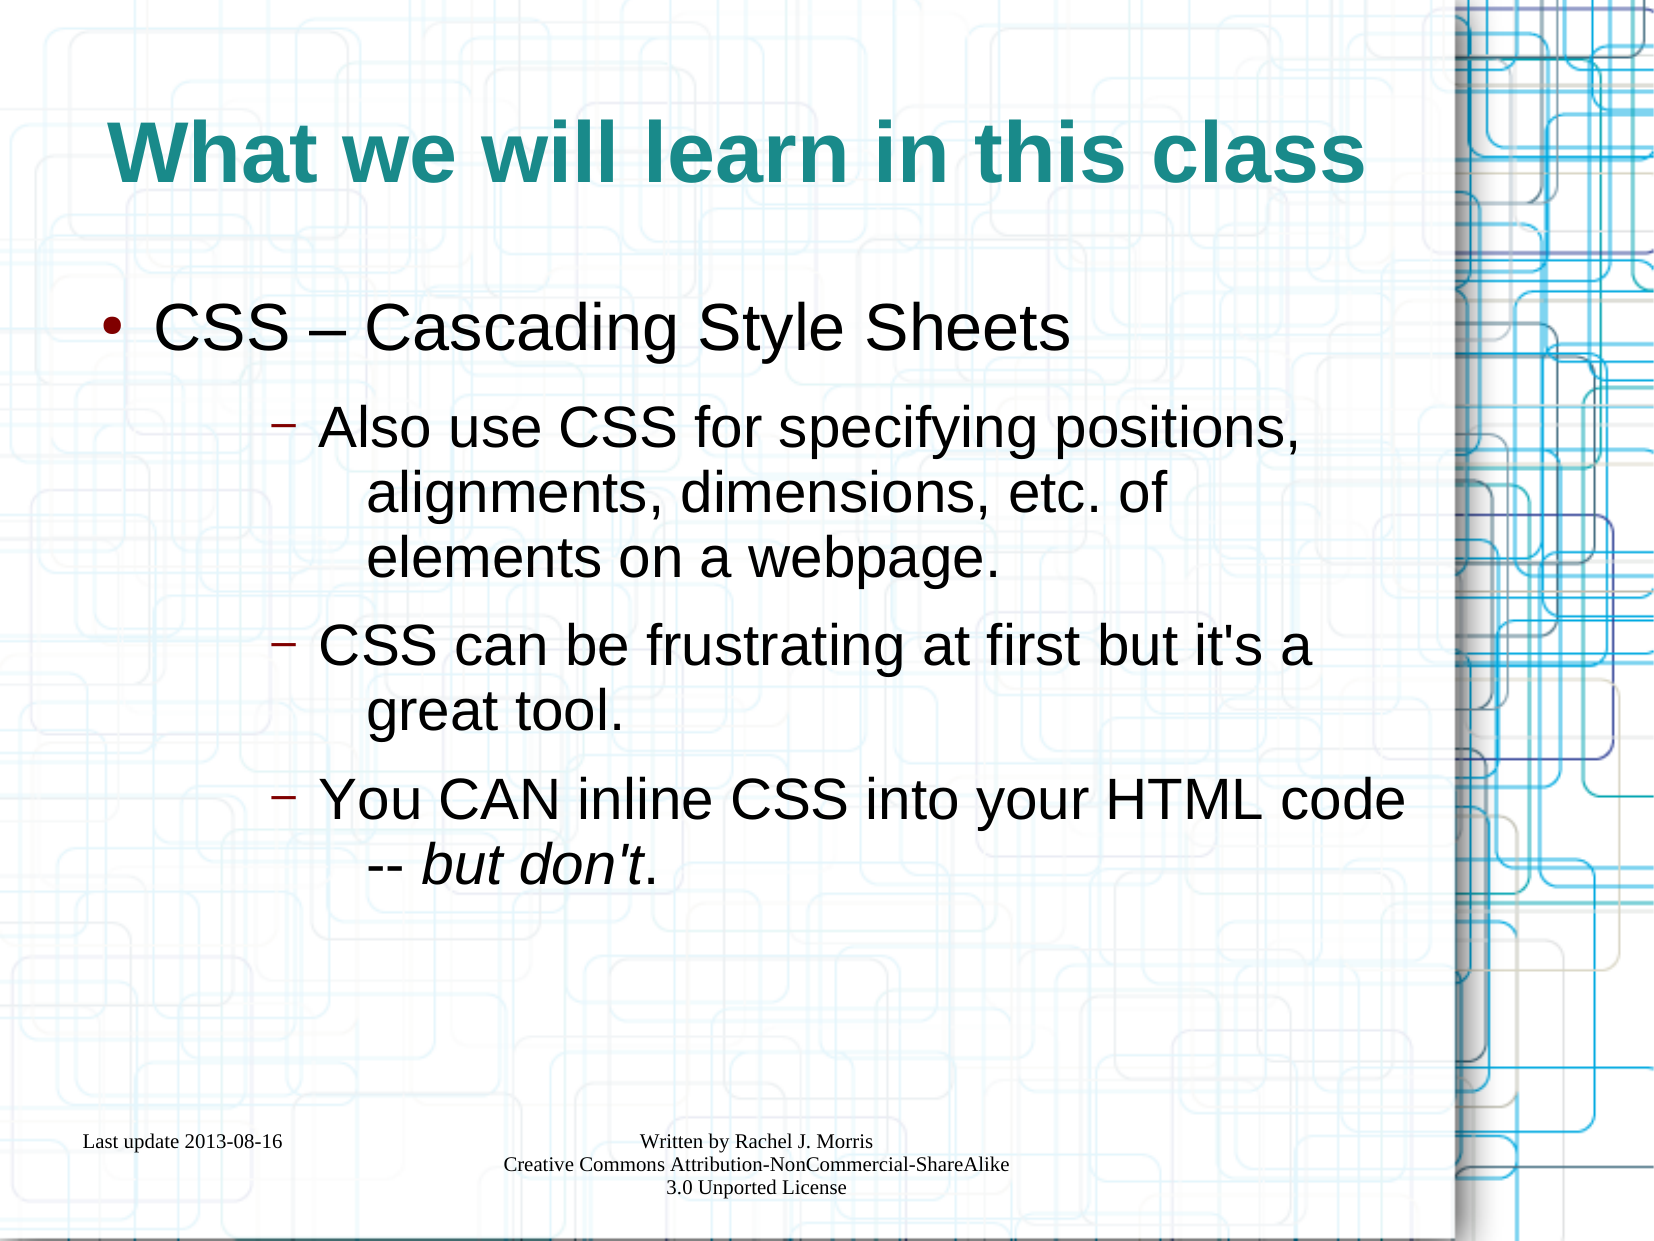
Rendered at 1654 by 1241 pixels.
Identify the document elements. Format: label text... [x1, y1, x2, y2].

picture [0, 0, 1654, 1241]
title What we will learn in this class [59, 49, 1418, 257]
list CSS – Cascading Style Sheets Also use CSS for specifying positions, alignments, dimensions, etc. of elements on a webpage. CSS can be frustrating at first but it's a great tool. You CAN inline CSS into your HTML code -- but don't. [82, 290, 1418, 1010]
